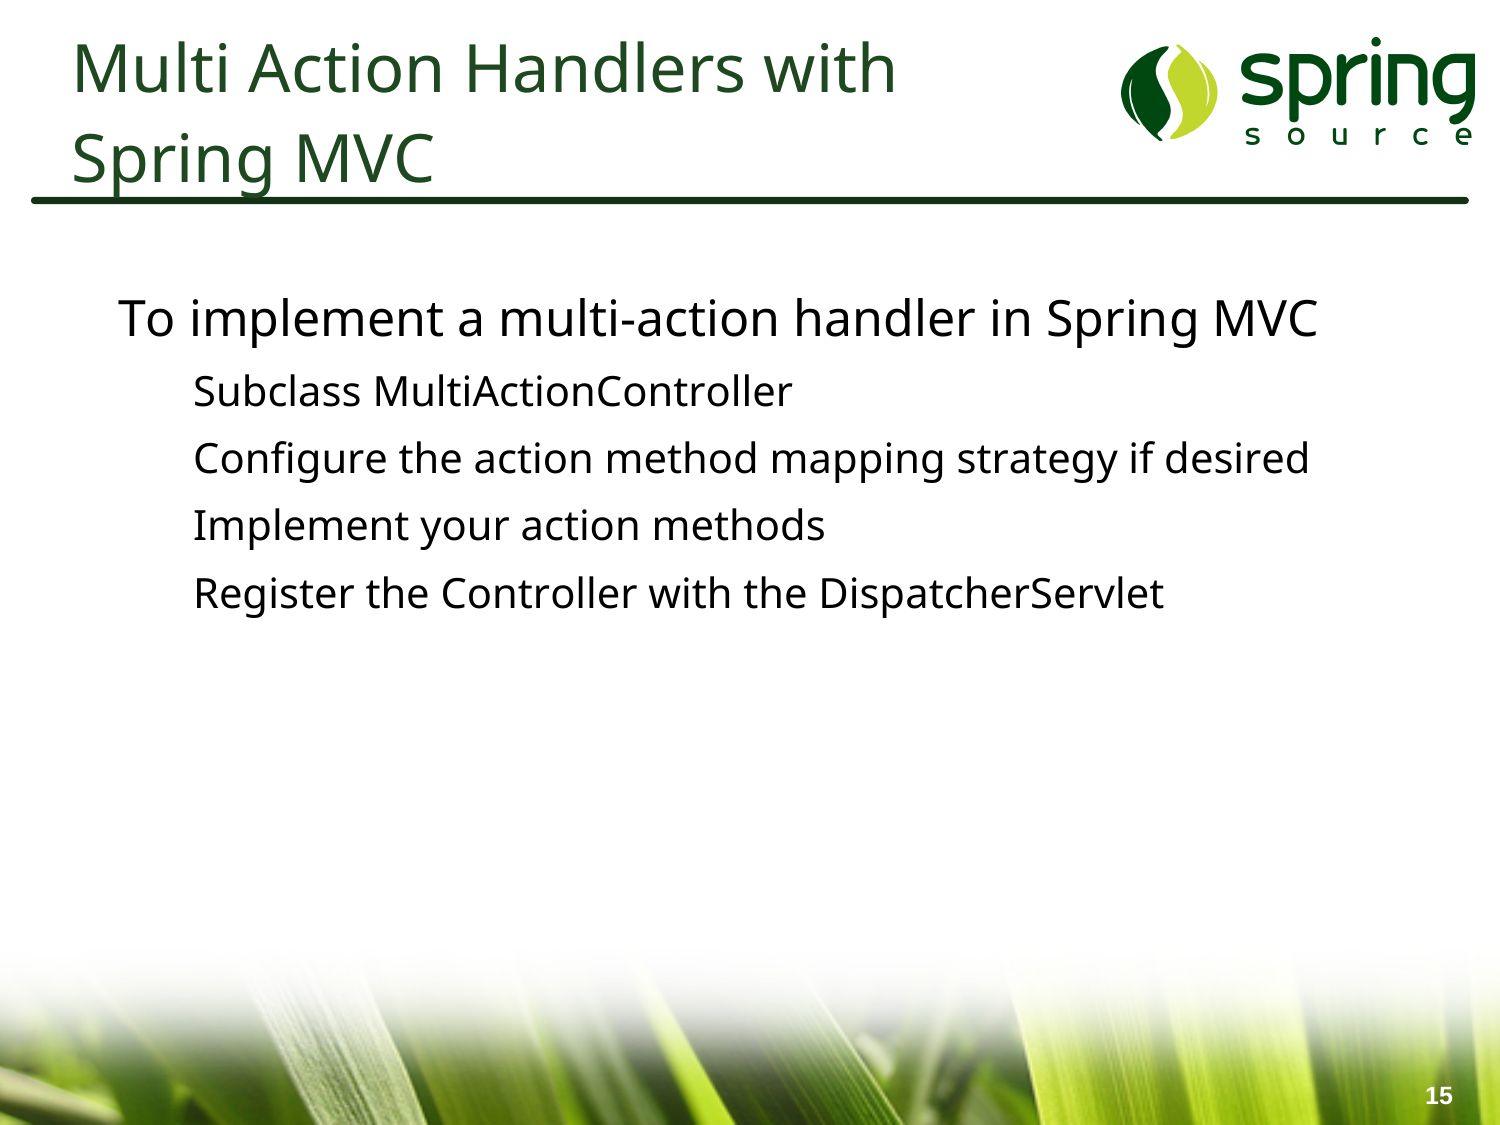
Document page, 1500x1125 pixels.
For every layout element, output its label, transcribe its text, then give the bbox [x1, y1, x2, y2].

title Multi Action Handlers with Spring MVC [56, 13, 1089, 191]
picture [0, 944, 1500, 1125]
picture [1121, 37, 1475, 145]
list To implement a multi-action handler in Spring MVC Subclass MultiActionController Configure the action method mapping strategy if desired Implement your action methods Register the Controller with the DispatcherServlet [103, 275, 1394, 938]
